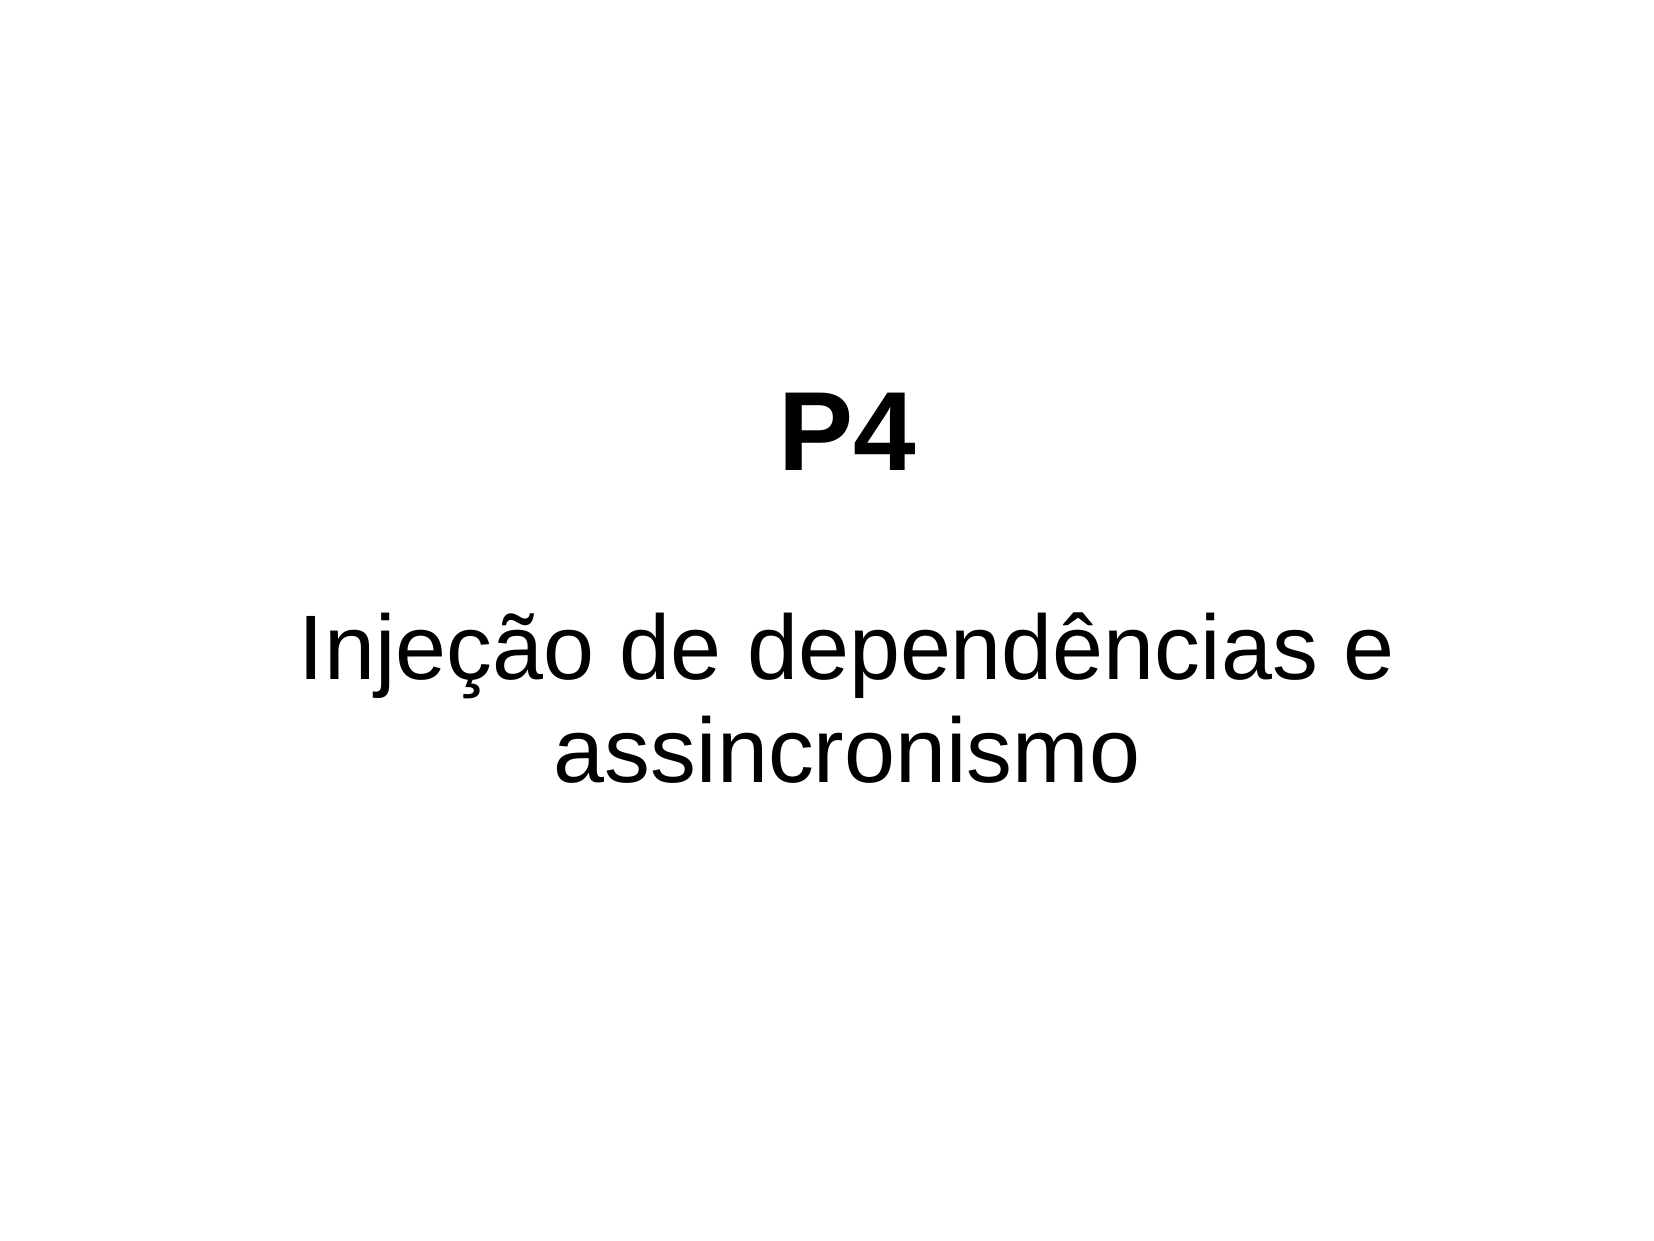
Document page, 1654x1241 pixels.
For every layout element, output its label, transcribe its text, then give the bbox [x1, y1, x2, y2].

title P4 Injeção de dependências e assincronismo [240, 225, 1456, 946]
